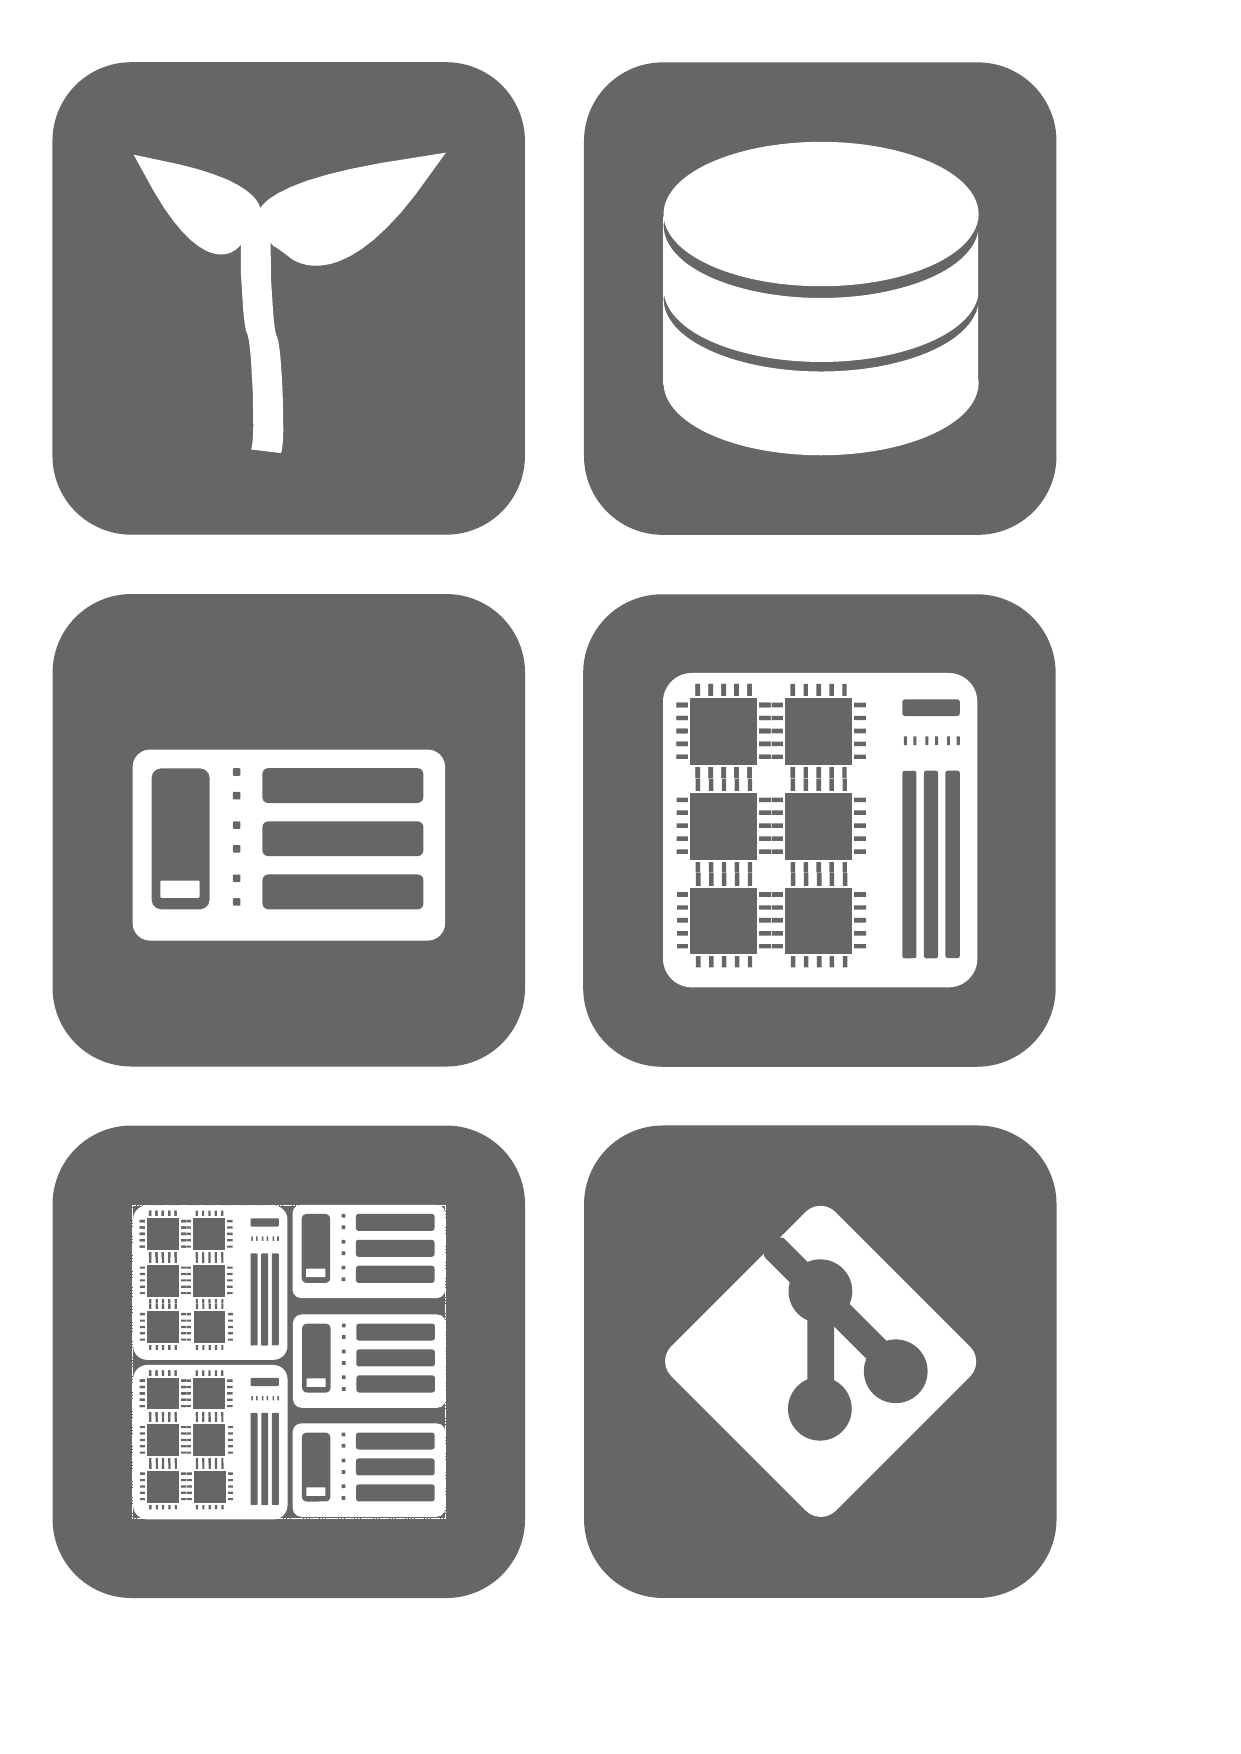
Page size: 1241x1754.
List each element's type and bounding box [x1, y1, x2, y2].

text_box [52, 1125, 526, 1599]
text_box [584, 1125, 1057, 1598]
text_box [52, 62, 525, 535]
text_box [52, 594, 526, 1067]
text_box [583, 594, 1056, 1067]
text_box [583, 62, 1057, 535]
